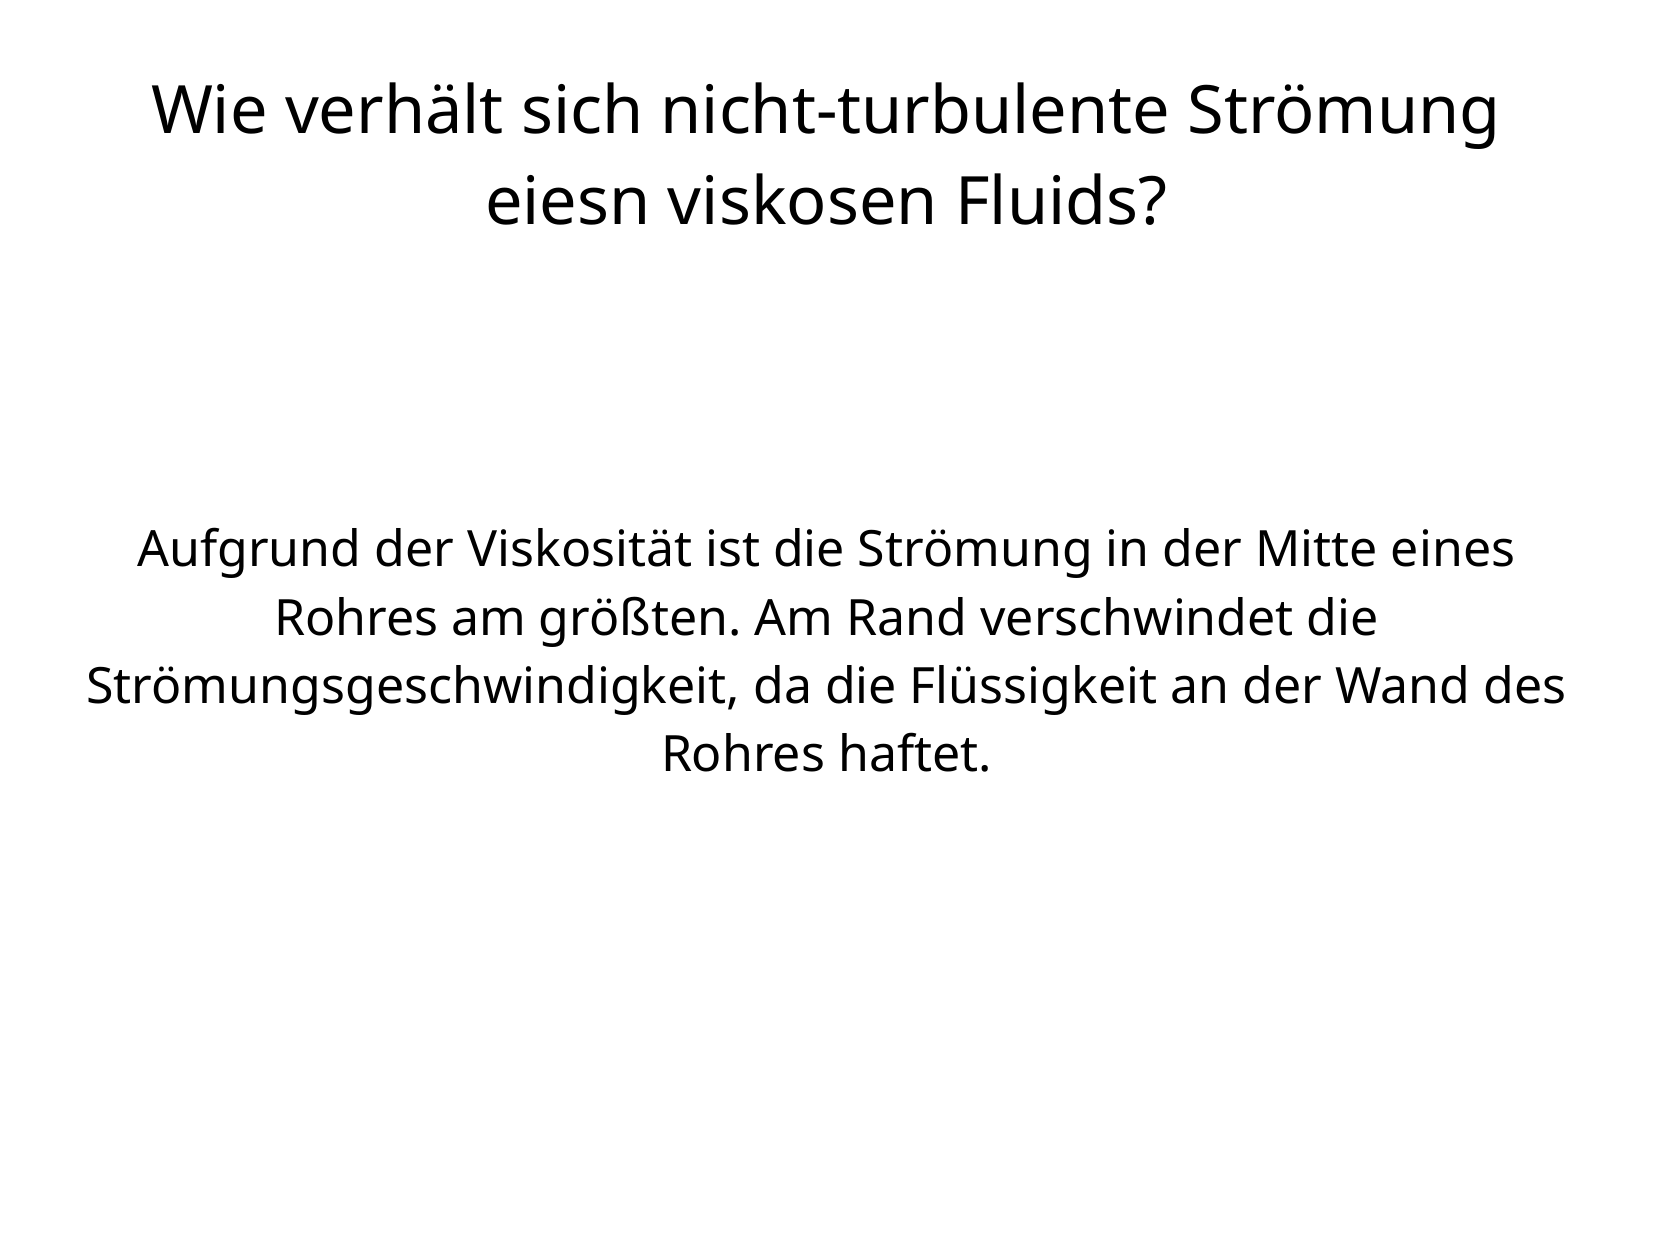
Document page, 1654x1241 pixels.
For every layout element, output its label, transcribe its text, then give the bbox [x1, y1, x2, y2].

title Wie verhält sich nicht-turbulente Strömung eiesn viskosen Fluids? [82, 49, 1571, 257]
subtitle Aufgrund der Viskosität ist die Strömung in der Mitte eines Rohres am größten. Am Rand verschwindet die Strömungsgeschwindigkeit, da die Flüssigkeit an der Wand des Rohres haftet. [82, 290, 1571, 1010]
